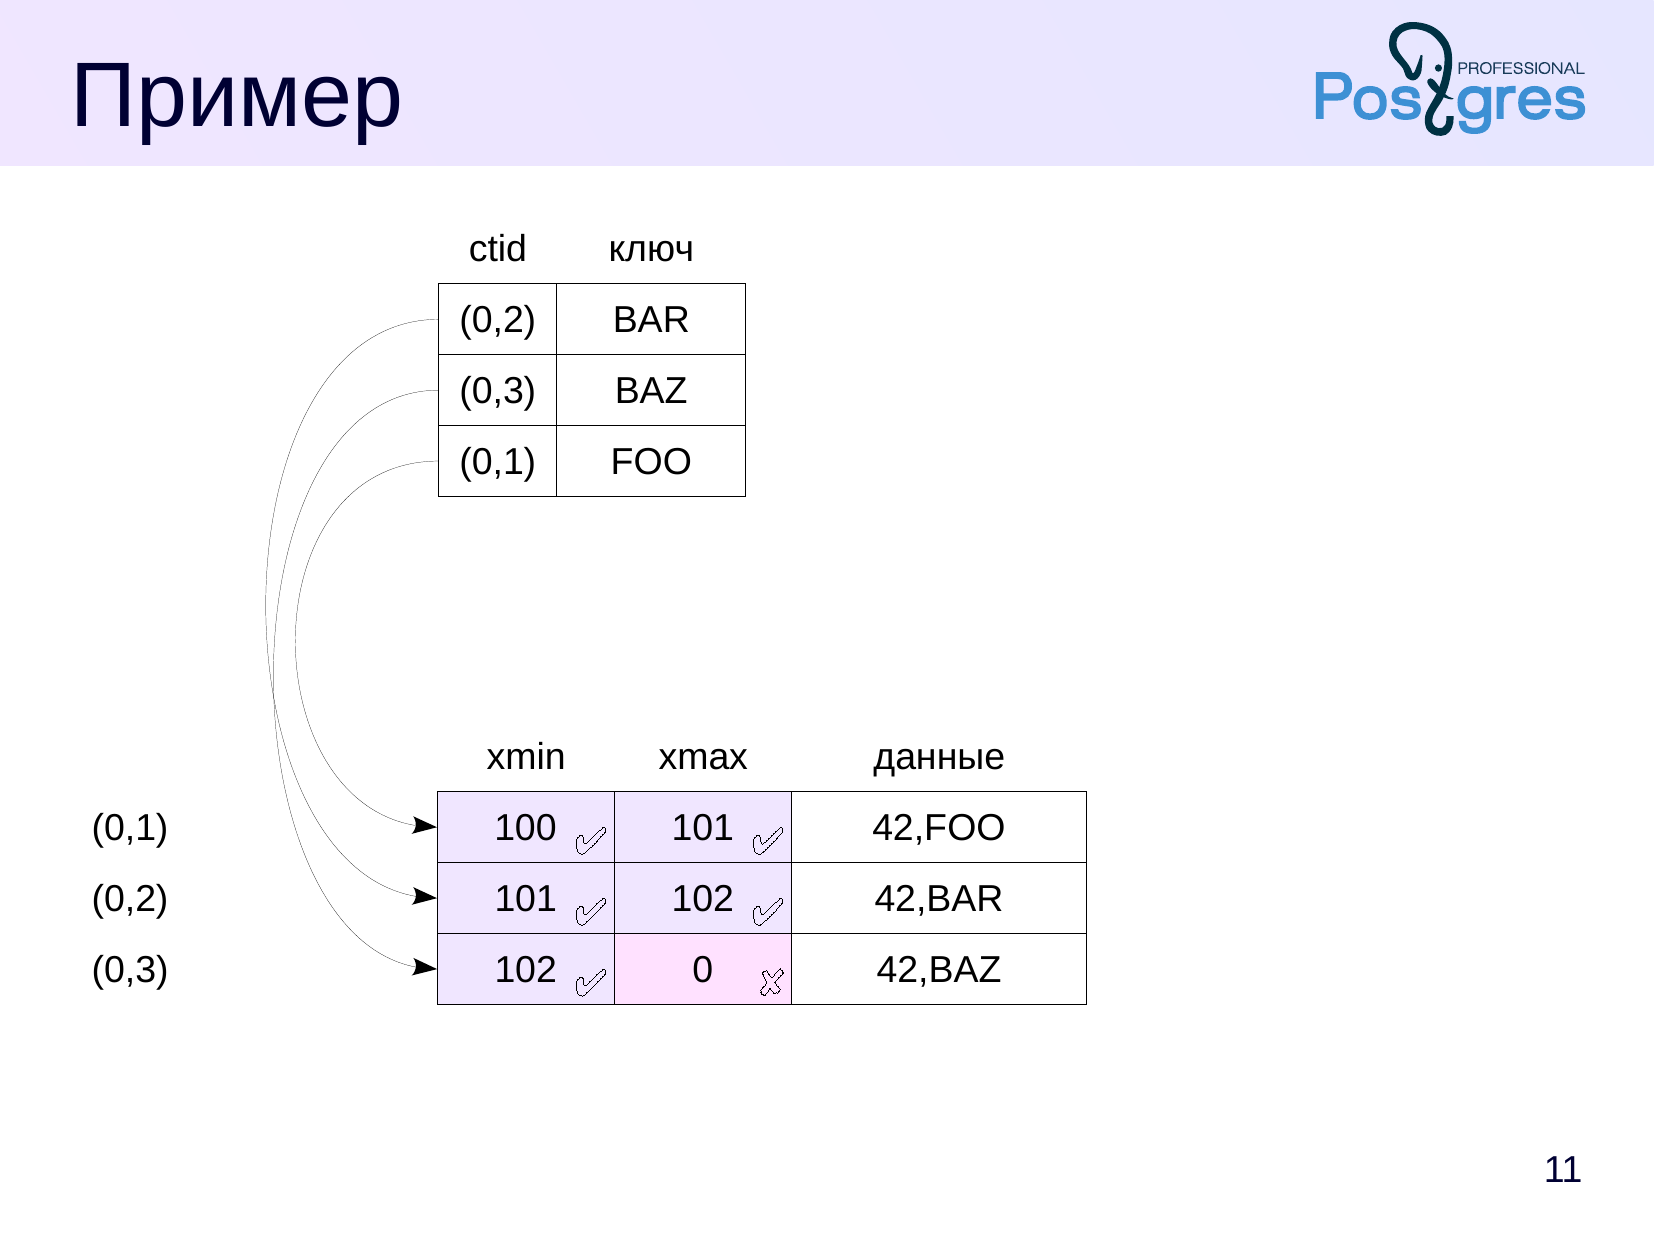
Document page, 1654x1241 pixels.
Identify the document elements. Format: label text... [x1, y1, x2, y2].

text_box 102 [614, 863, 792, 933]
text_box (0,1) [438, 425, 556, 497]
text_box [576, 969, 606, 997]
text_box ключ [556, 213, 746, 283]
text_box 0 [614, 933, 792, 1005]
text_box 42,BAR [792, 863, 1087, 933]
title Пример [70, 43, 1241, 147]
text_box BAR [556, 283, 746, 354]
text_box ctid [438, 213, 556, 283]
text_box [760, 968, 784, 996]
text_box xmin [467, 720, 586, 791]
text_box xmax [644, 720, 763, 791]
text_box [576, 898, 606, 926]
text_box FOO [556, 425, 746, 497]
text_box 42,FOO [792, 791, 1087, 863]
text_box 101 [437, 863, 614, 933]
text_box BAZ [556, 354, 746, 425]
text_box 101 [614, 791, 792, 863]
text_box данные [821, 720, 1058, 791]
text_box [576, 827, 606, 855]
text_box [753, 827, 783, 855]
text_box (0,1) [71, 791, 190, 862]
text_box (0,2) [71, 862, 190, 933]
text_box (0,2) [438, 283, 556, 354]
text_box (0,3) [438, 354, 556, 425]
text_box 102 [437, 933, 614, 1005]
text_box 100 [437, 791, 614, 863]
text_box 42,BAZ [792, 933, 1087, 1005]
text_box (0,3) [71, 933, 190, 1005]
text_box [753, 898, 783, 926]
